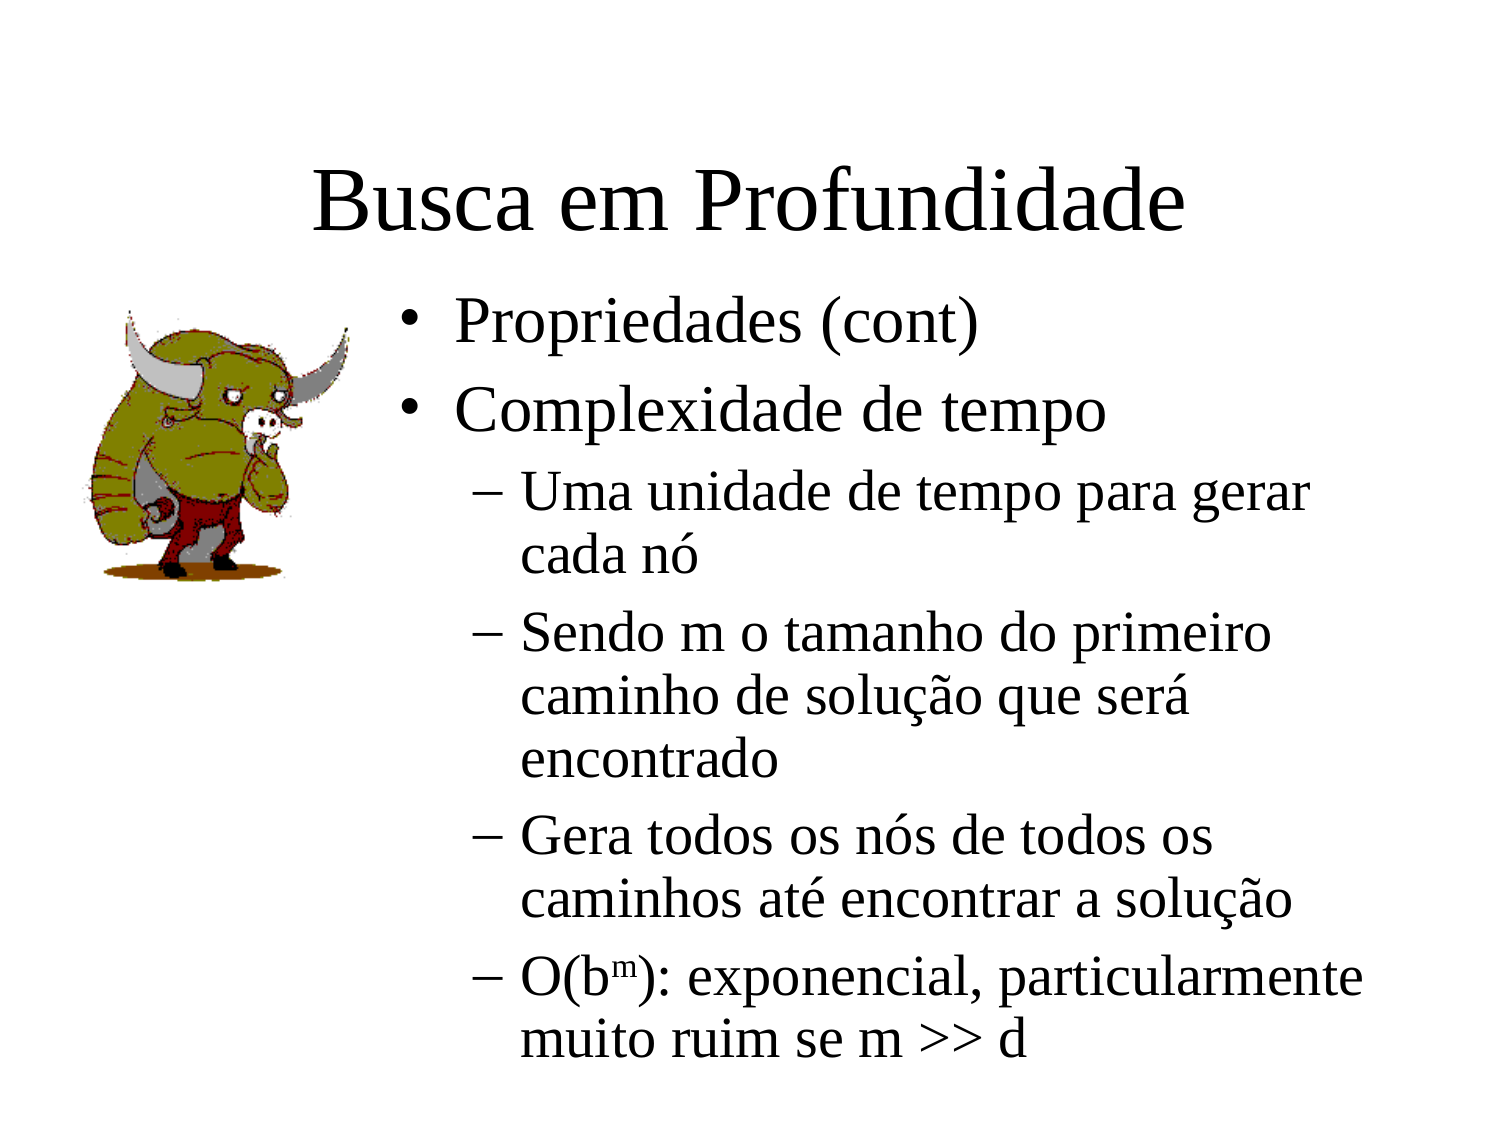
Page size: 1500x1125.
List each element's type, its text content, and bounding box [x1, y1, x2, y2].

title Busca em Profundidade [112, 99, 1388, 288]
picture [62, 292, 384, 591]
list Propriedades (cont) Complexidade de tempo Uma unidade de tempo para gerar cada nó Sendo m o tamanho do primeiro caminho de solução que será encontrado Gera todos os nós de todos os caminhos até encontrar a solução O(bm): exponencial, particularmente muito ruim se m >> d [383, 288, 1388, 1079]
